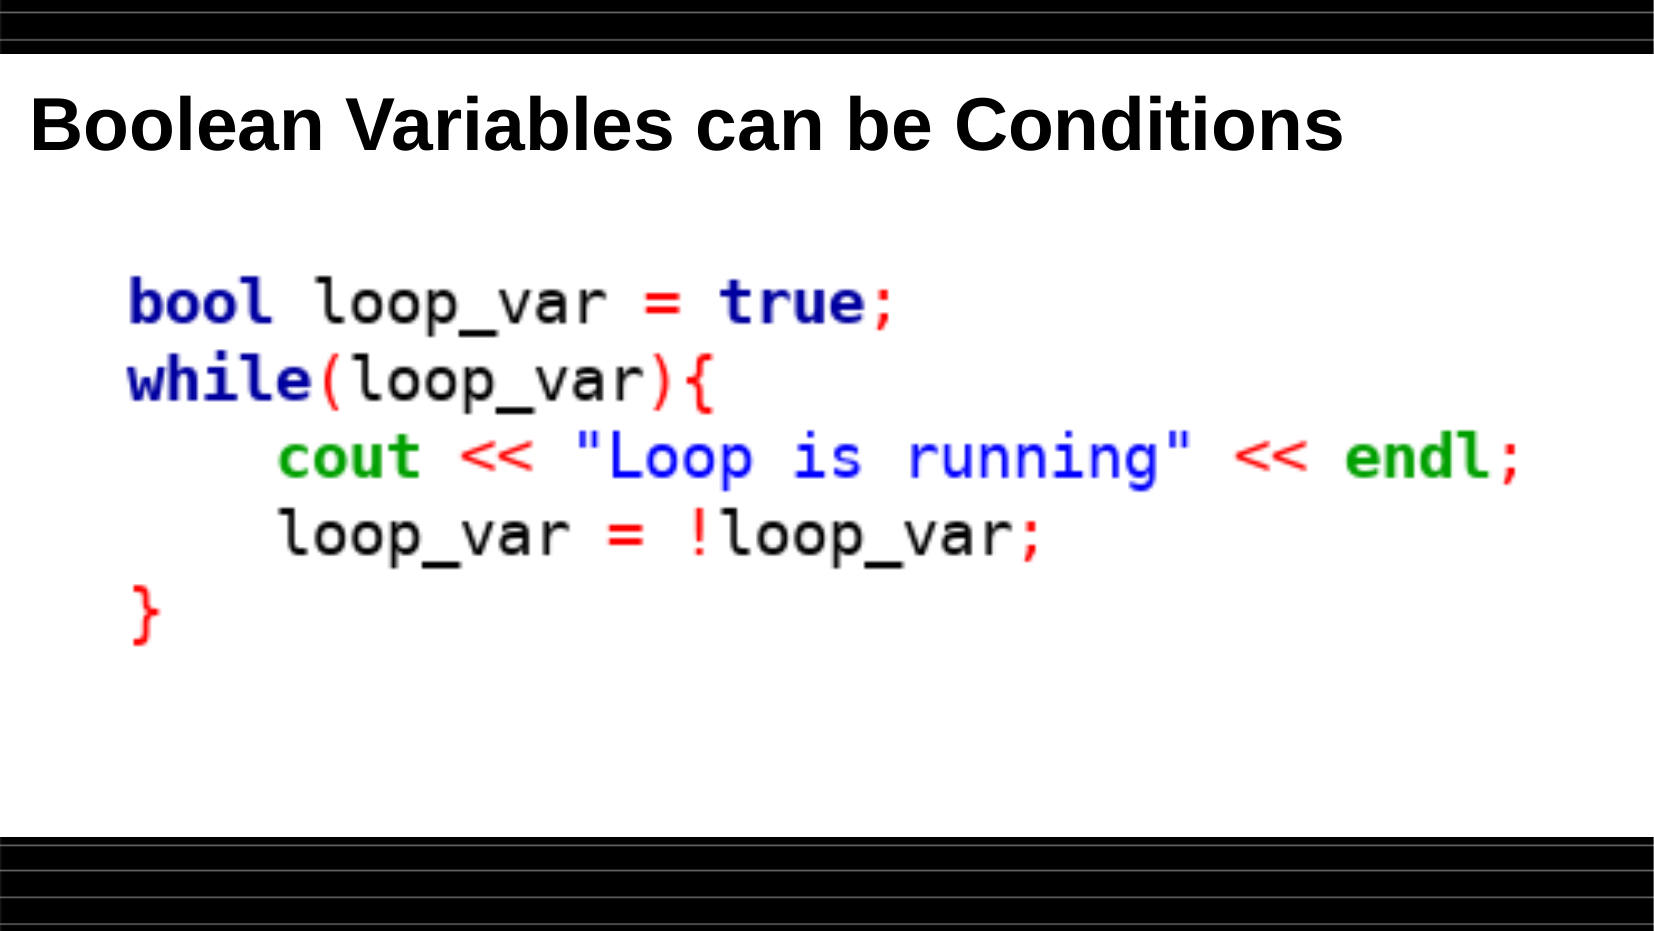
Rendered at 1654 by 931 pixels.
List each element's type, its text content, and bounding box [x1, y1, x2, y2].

picture [0, 837, 1654, 931]
picture [0, 0, 1654, 54]
picture [108, 254, 1546, 677]
text_box Boolean Variables can be Conditions [15, 75, 1546, 174]
